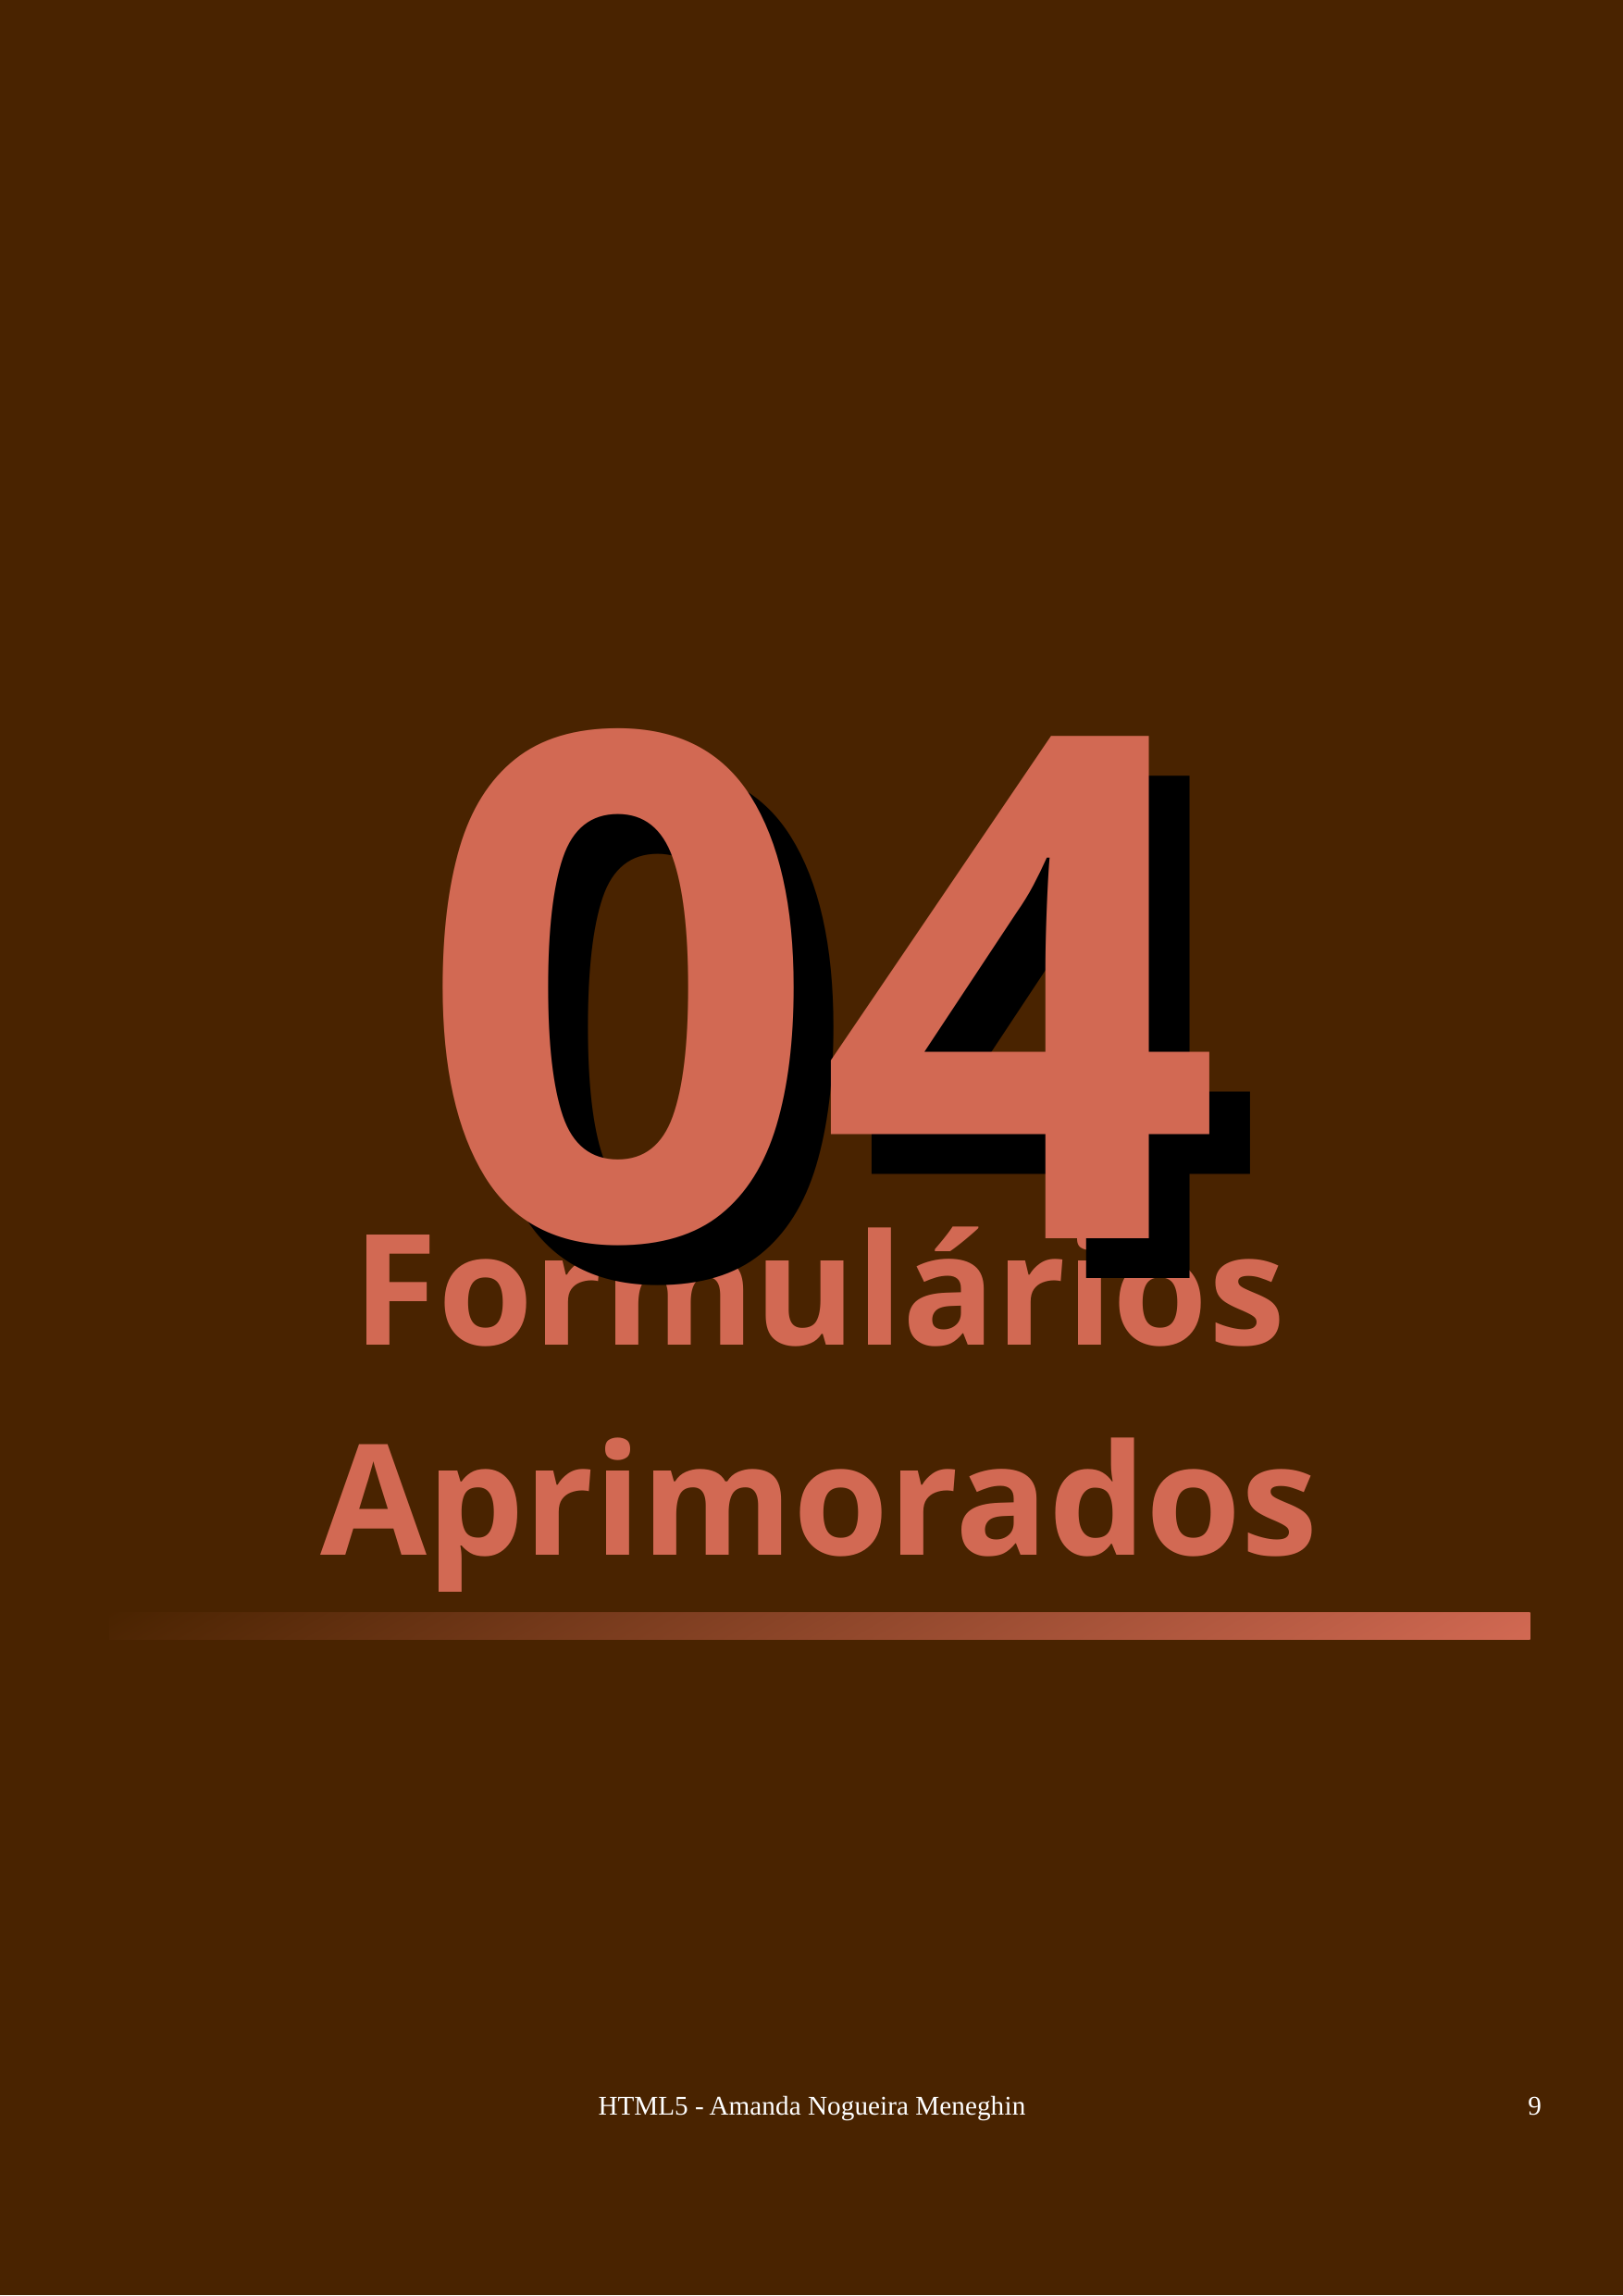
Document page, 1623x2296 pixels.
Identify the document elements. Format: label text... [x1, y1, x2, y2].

text_box Formulários Aprimorados [109, 1202, 1530, 1578]
text_box [109, 1612, 1530, 1640]
text_box 04 [164, 546, 1476, 1385]
